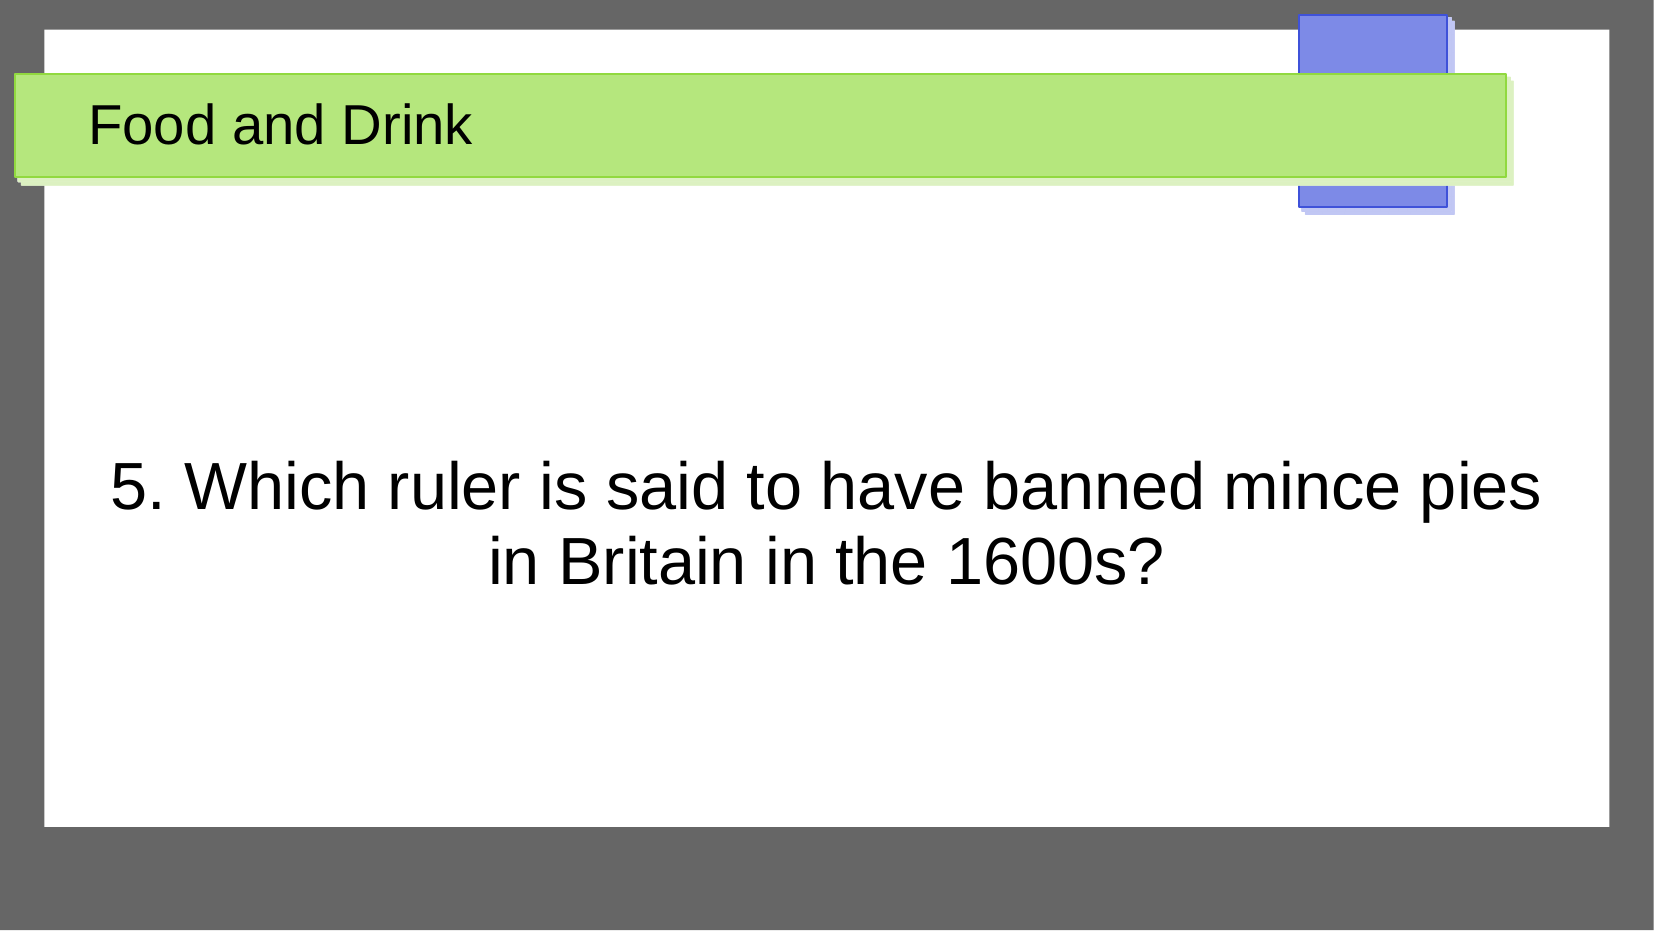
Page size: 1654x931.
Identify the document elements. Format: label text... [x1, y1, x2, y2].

title Food and Drink [88, 73, 1506, 178]
text_box 5. Which ruler is said to have banned mince pies in Britain in the 1600s? [88, 236, 1565, 813]
